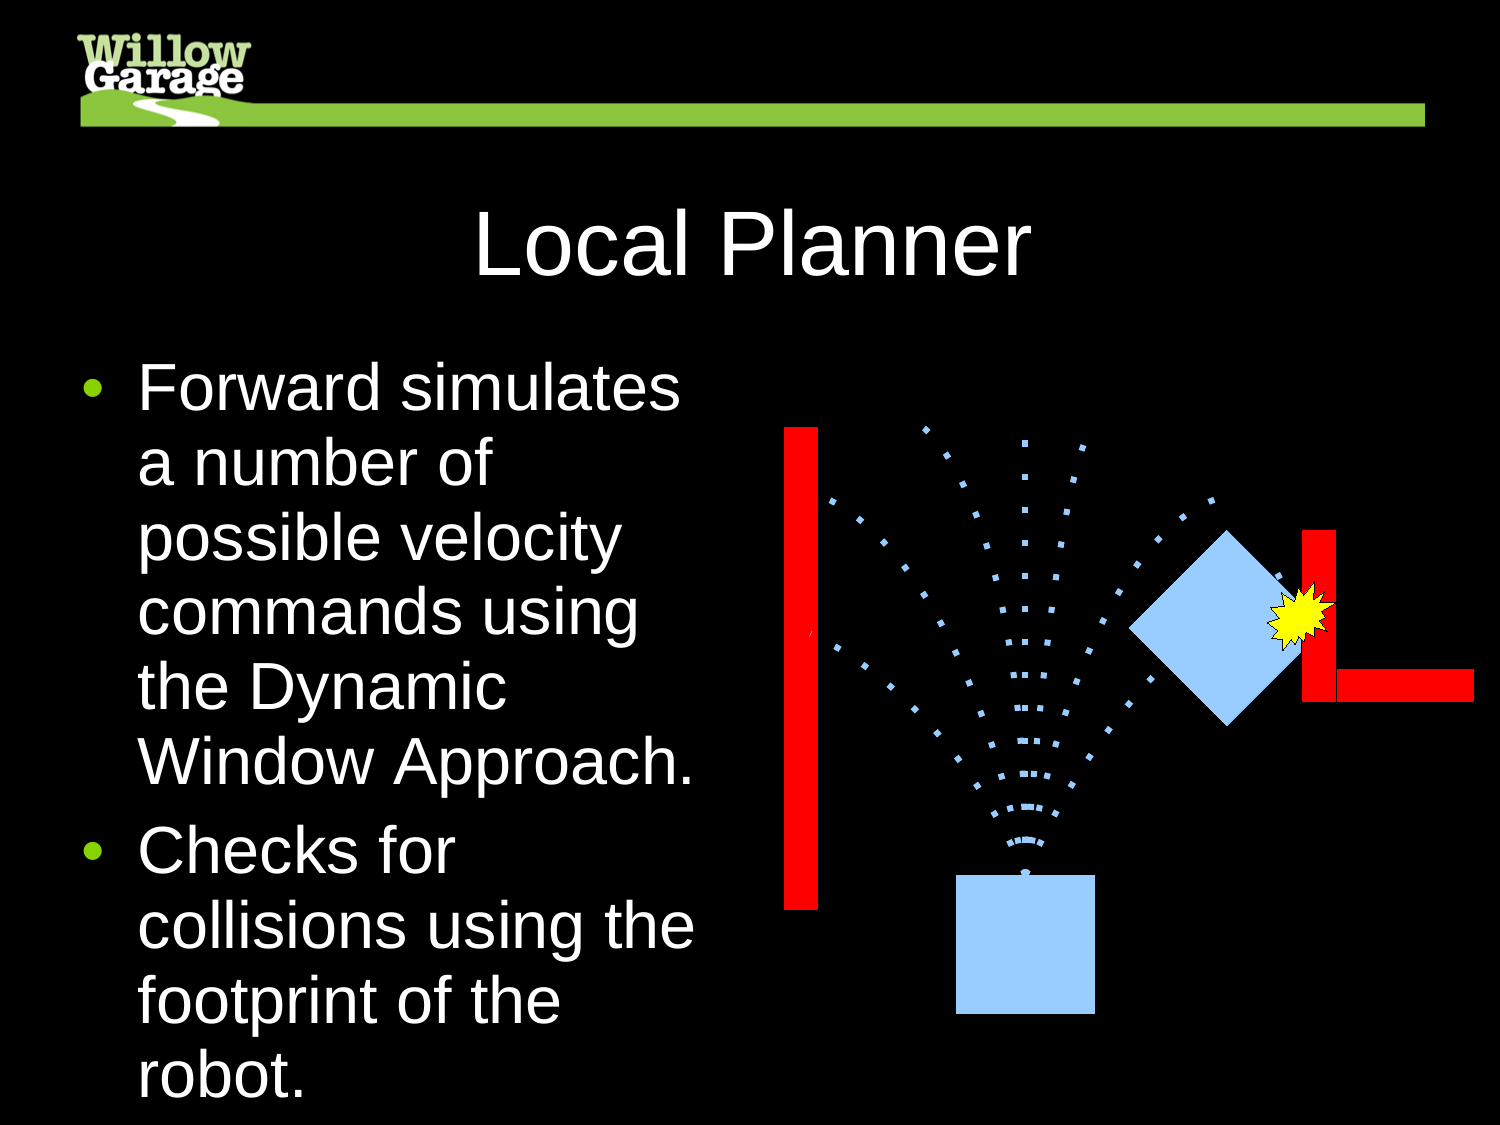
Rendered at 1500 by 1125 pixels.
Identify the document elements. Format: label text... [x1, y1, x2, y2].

picture [50, 0, 1425, 153]
text_box [783, 426, 819, 911]
list Forward simulates a number of possible velocity commands using the Dynamic Window Approach. Checks for collisions using the footprint of the robot. [75, 349, 713, 1113]
title Local Planner [75, 144, 1426, 343]
text_box [1129, 529, 1475, 726]
text_box [956, 875, 1095, 1014]
